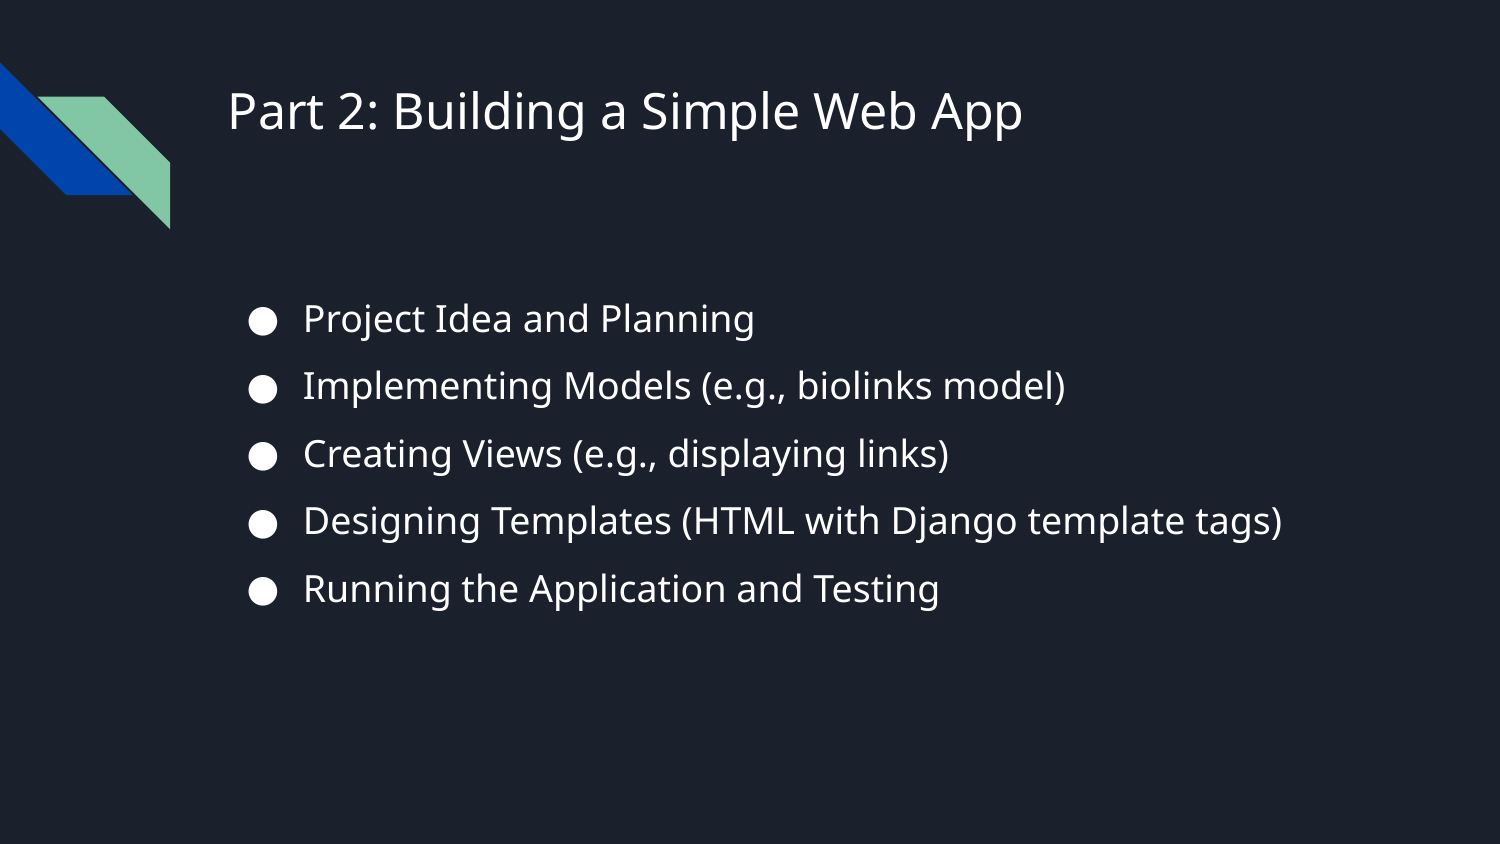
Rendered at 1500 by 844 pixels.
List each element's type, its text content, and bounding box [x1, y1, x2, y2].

title Part 2: Building a Simple Web App [212, 64, 1368, 215]
list Project Idea and Planning Implementing Models (e.g., biolinks model) Creating Views (e.g., displaying links) Designing Templates (HTML with Django template tags) Running the Application and Testing [212, 257, 1368, 714]
